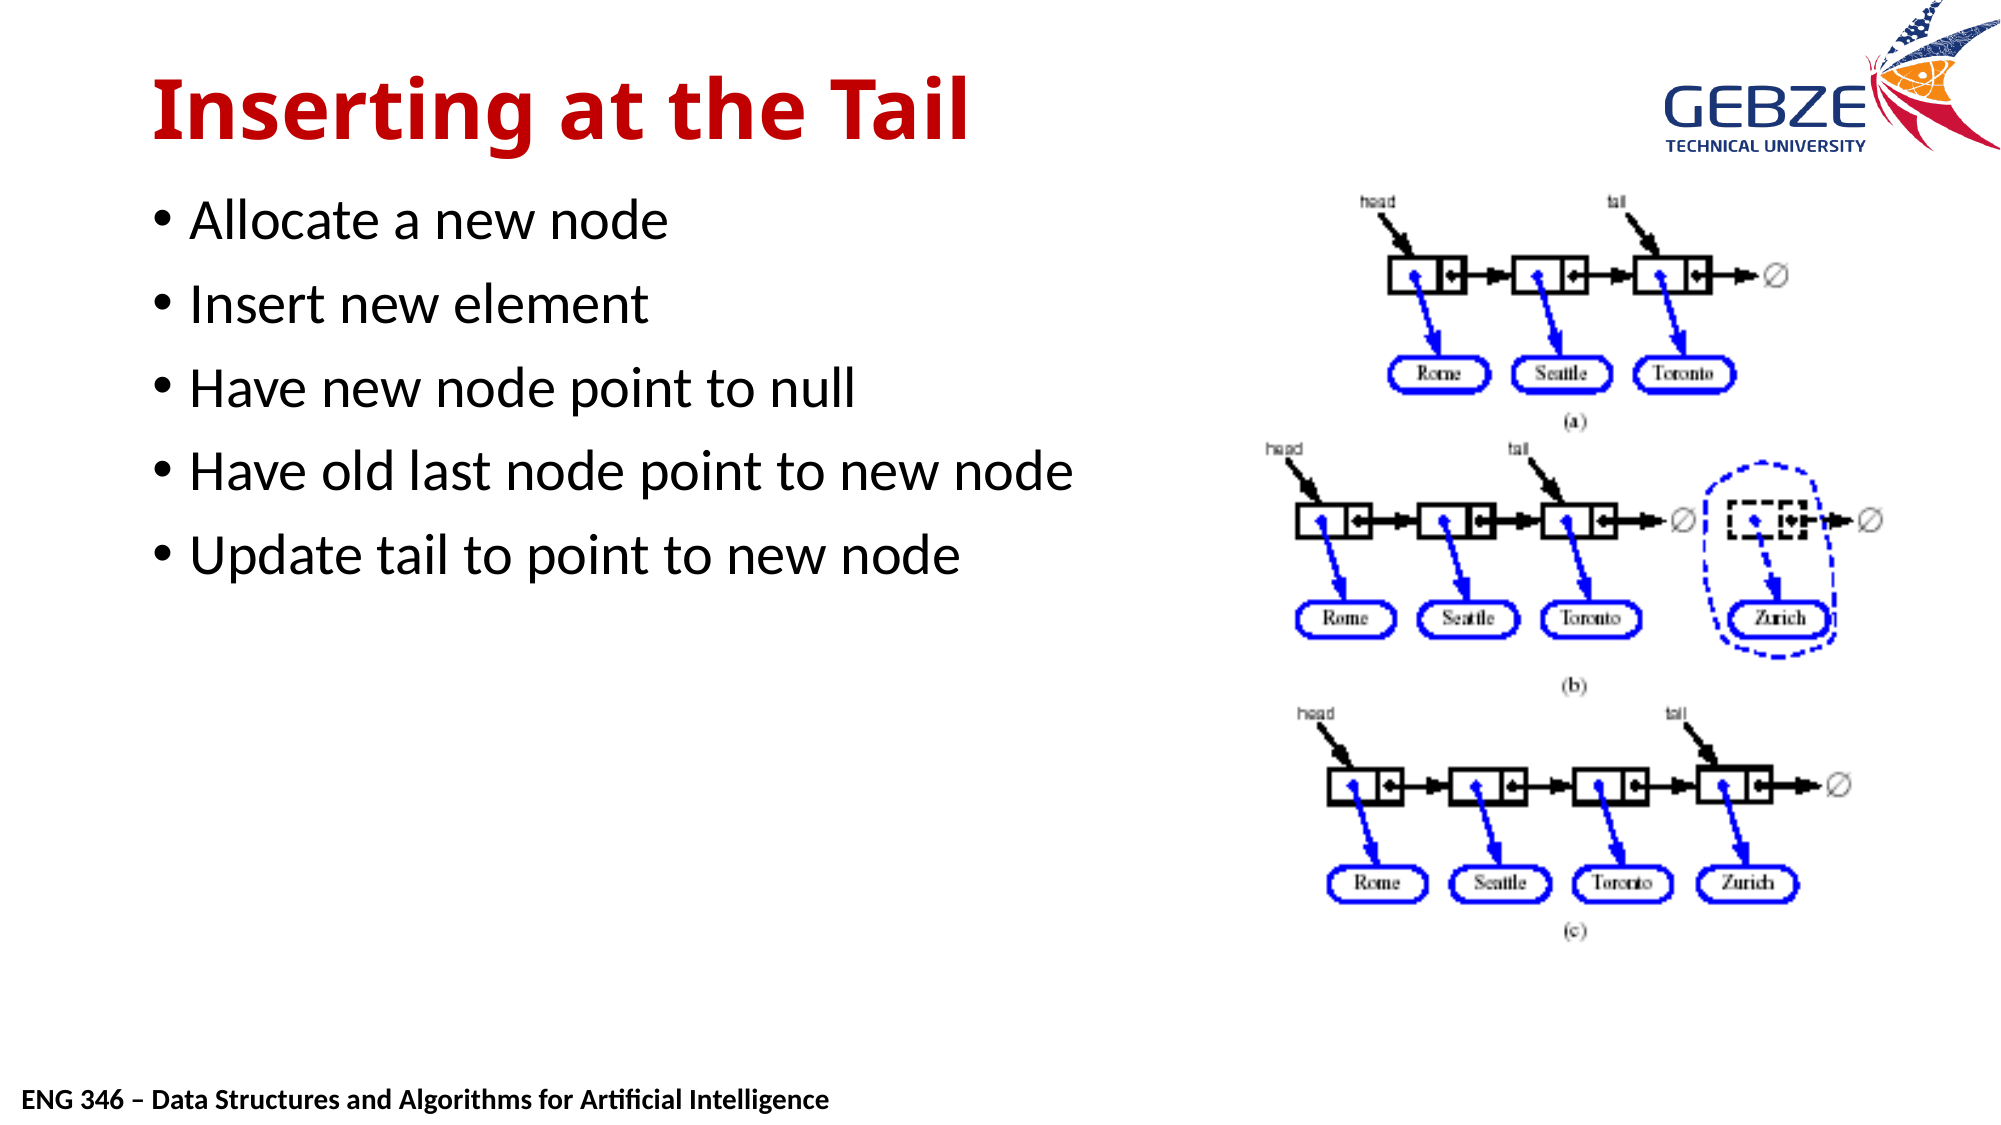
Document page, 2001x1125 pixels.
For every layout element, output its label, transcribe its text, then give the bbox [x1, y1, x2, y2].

list Allocate a new node Insert new element Have new node point to null Have old last node point to new node Update tail to point to new node [137, 181, 1094, 1014]
picture [1211, 181, 1932, 960]
picture [1665, 0, 2001, 152]
title Inserting at the Tail [137, 59, 1863, 166]
